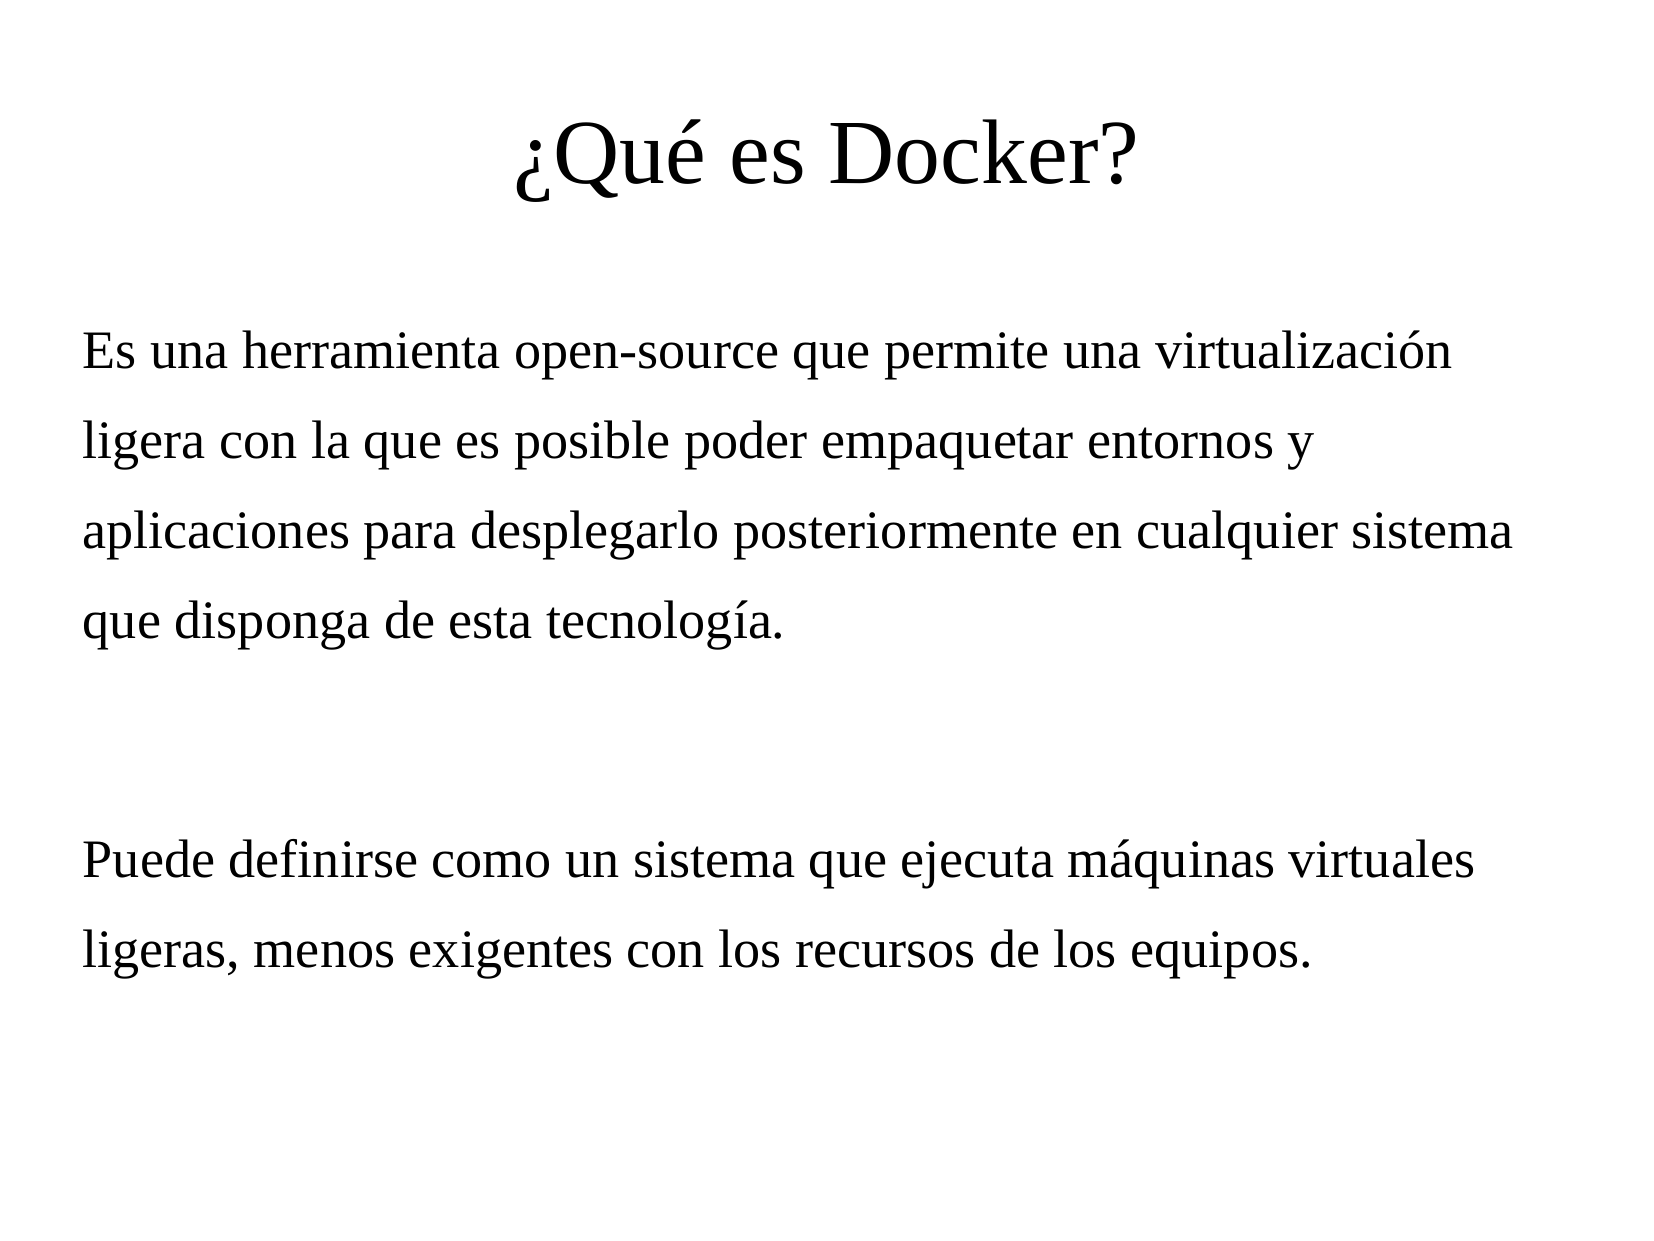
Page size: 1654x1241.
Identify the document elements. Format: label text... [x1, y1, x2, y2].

title ¿Qué es Docker? [82, 49, 1571, 257]
list Es una herramienta open-source que permite una virtualización ligera con la que es posible poder empaquetar entornos y aplicaciones para desplegarlo posteriormente en cualquier sistema que disponga de esta tecnología. Puede definirse como un sistema que ejecuta máquinas virtuales ligeras, menos exigentes con los recursos de los equipos. [82, 290, 1571, 1109]
